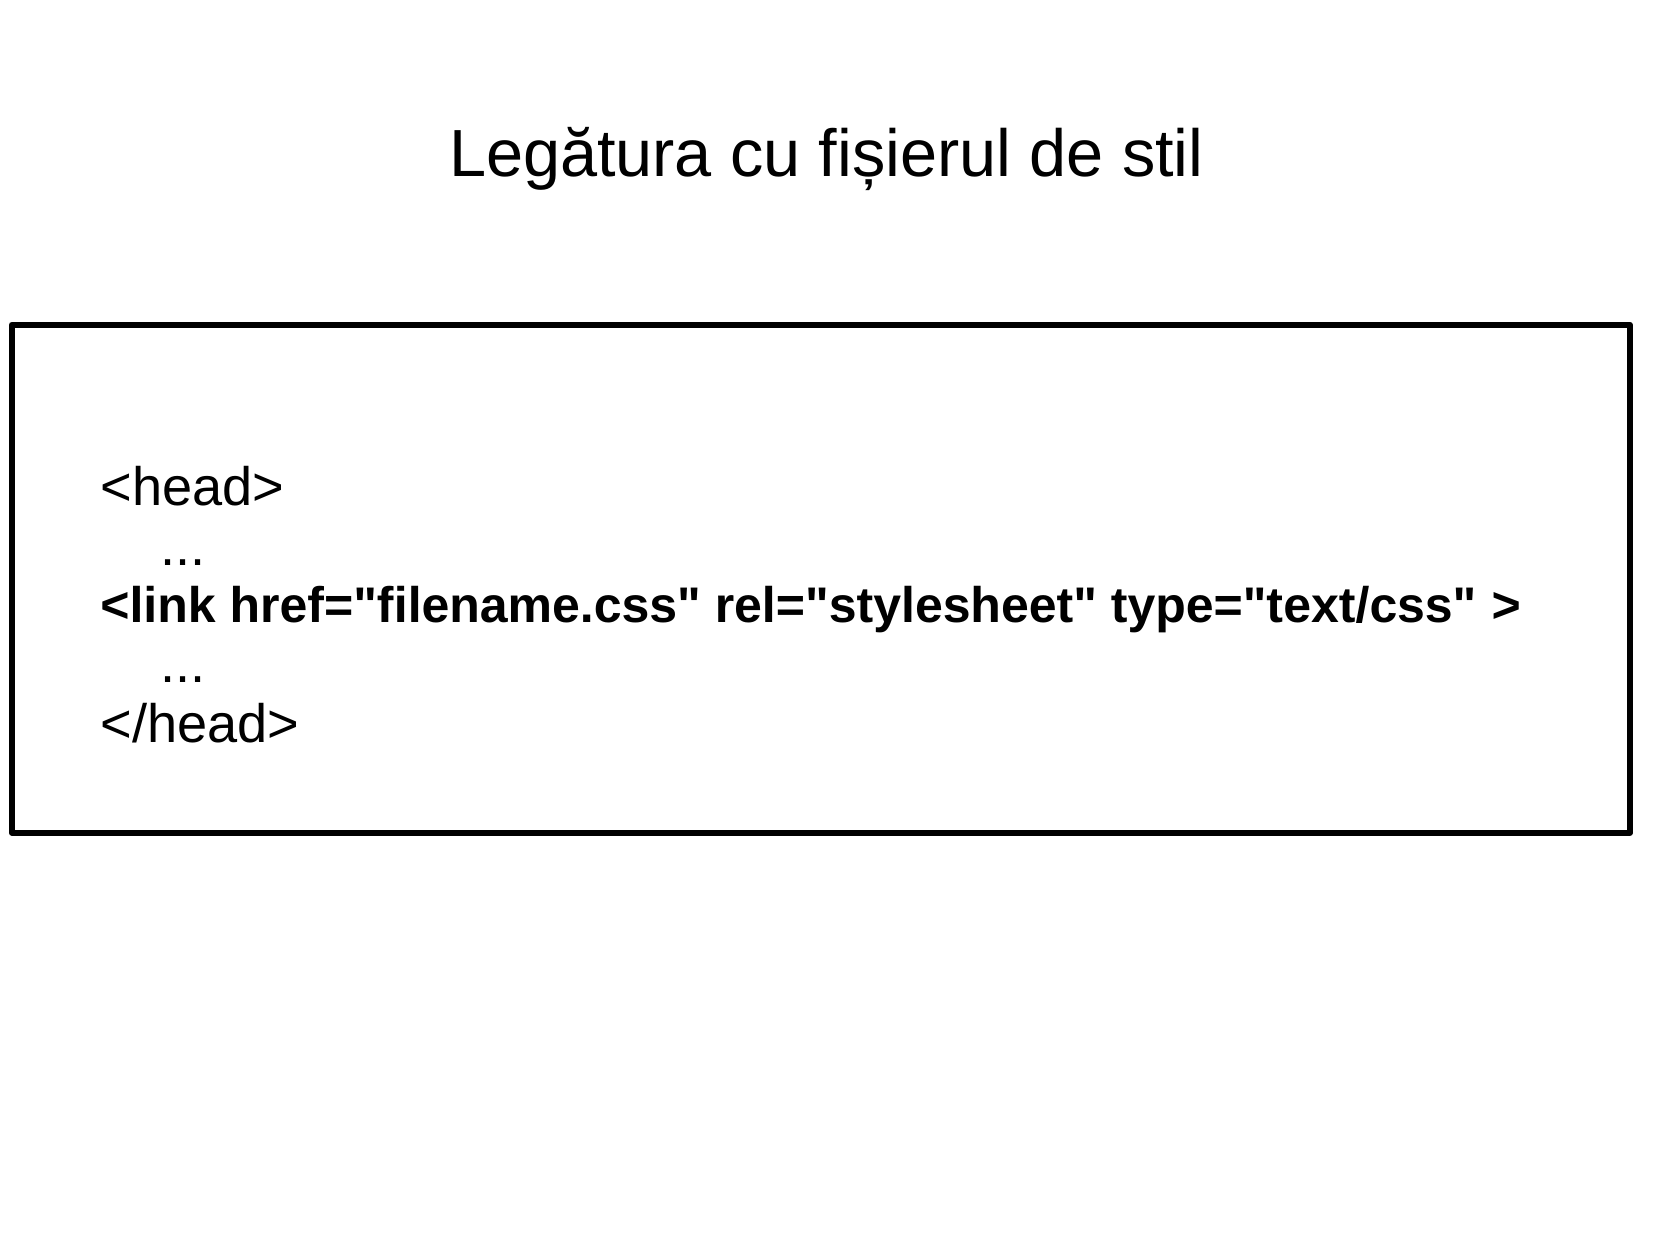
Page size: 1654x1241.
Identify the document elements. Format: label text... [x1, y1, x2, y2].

text_box <head> ... <link href="filename.css" rel="stylesheet" type="text/css" > ... </head> [11, 324, 1630, 833]
title Legătura cu fișierul de stil [82, 49, 1571, 257]
